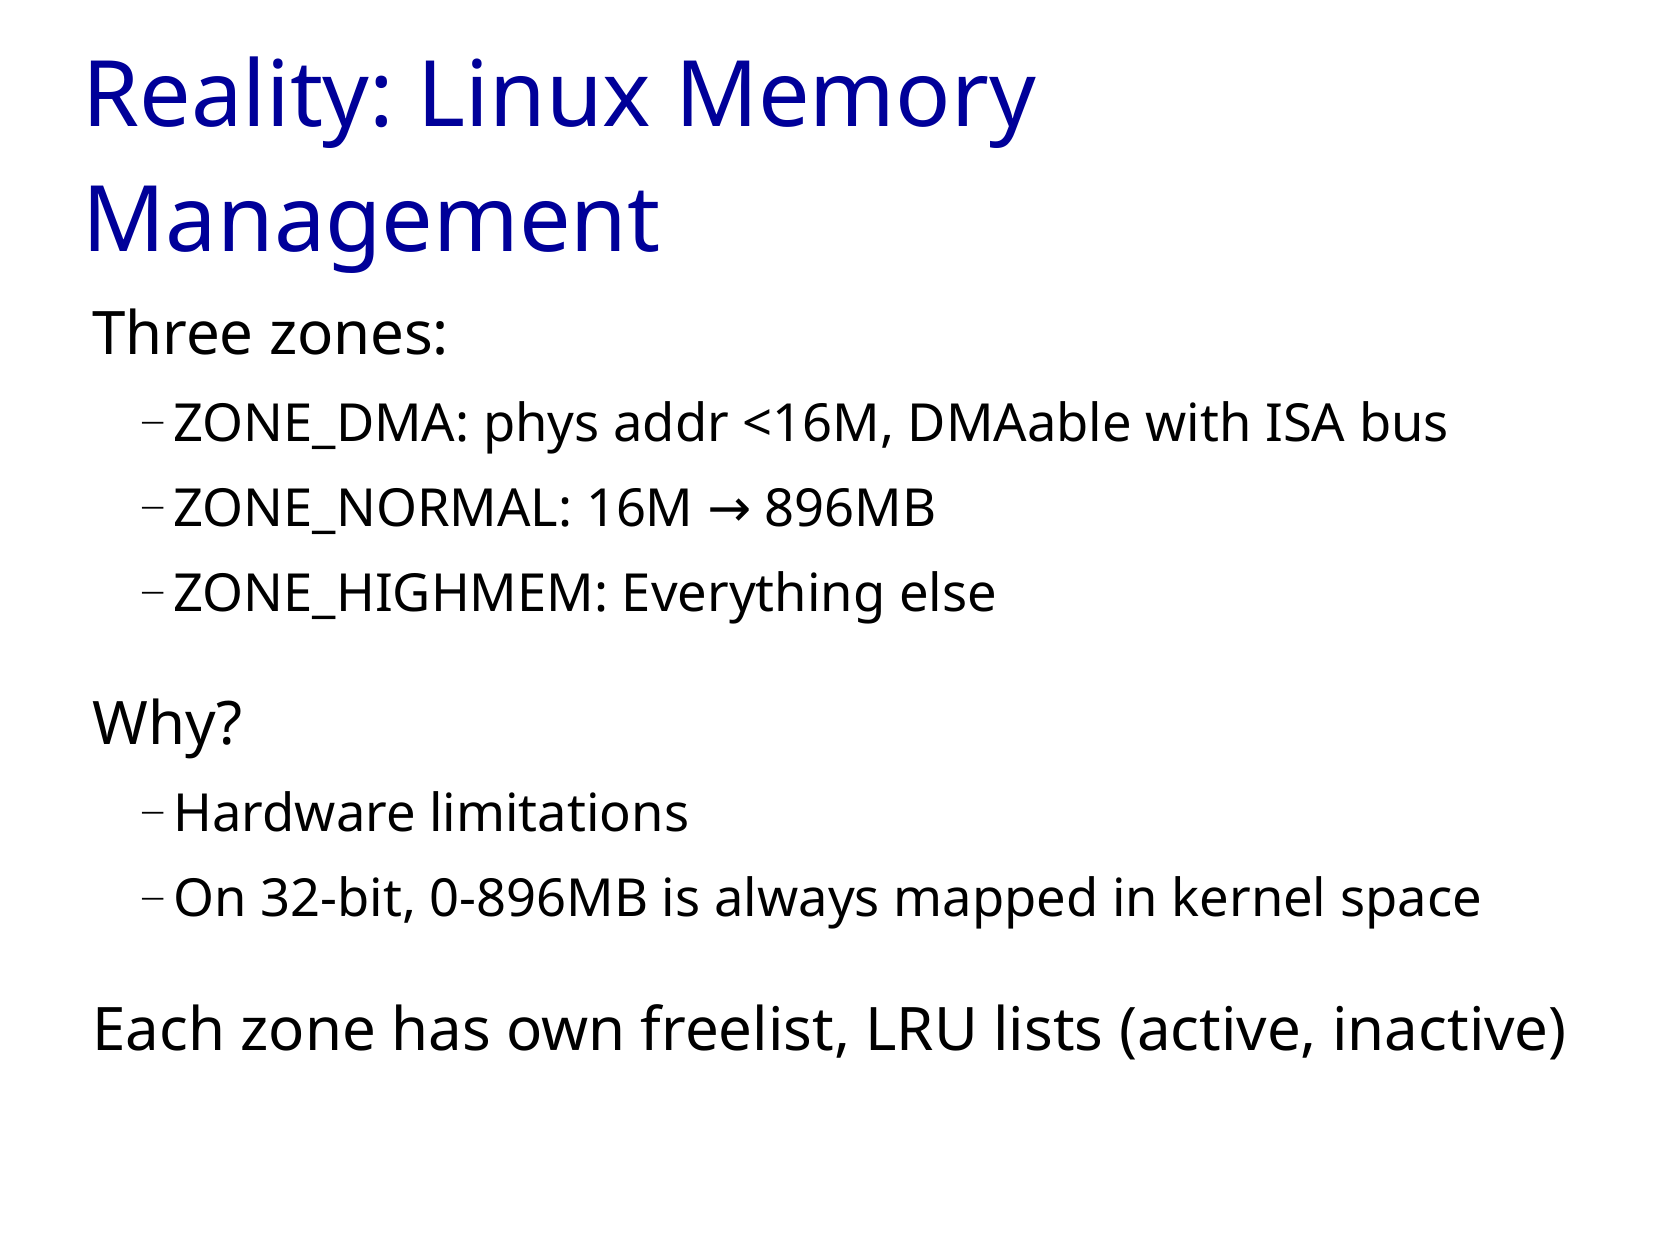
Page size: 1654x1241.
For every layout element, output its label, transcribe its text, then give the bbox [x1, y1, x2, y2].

list Three zones: ZONE_DMA: phys addr <16M, DMAable with ISA bus ZONE_NORMAL: 16M → 896MB ZONE_HIGHMEM: Everything else Why? Hardware limitations On 32-bit, 0-896MB is always mapped in kernel space Each zone has own freelist, LRU lists (active, inactive) [60, 290, 1571, 1096]
title Reality: Linux Memory Management [82, 49, 1571, 257]
